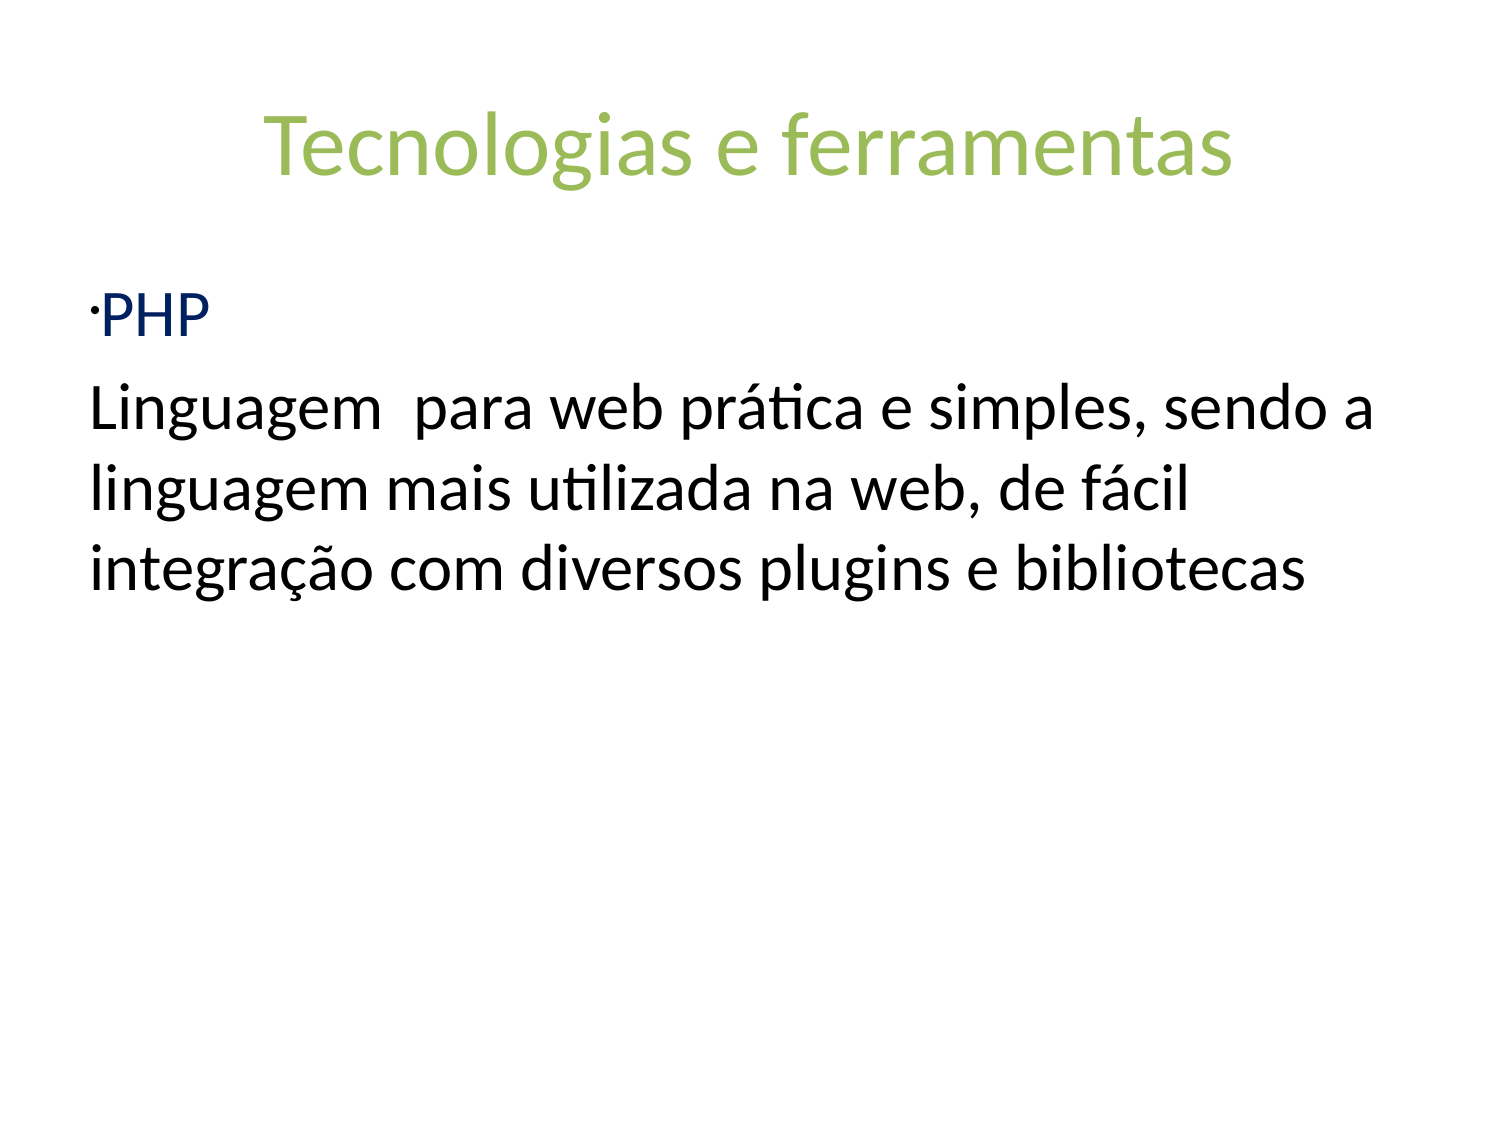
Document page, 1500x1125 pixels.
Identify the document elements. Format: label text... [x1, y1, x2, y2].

list PHP Linguagem para web prática e simples, sendo a linguagem mais utilizada na web, de fácil integração com diversos plugins e bibliotecas [75, 262, 1425, 1005]
title Tecnologias e ferramentas [75, 45, 1425, 233]
